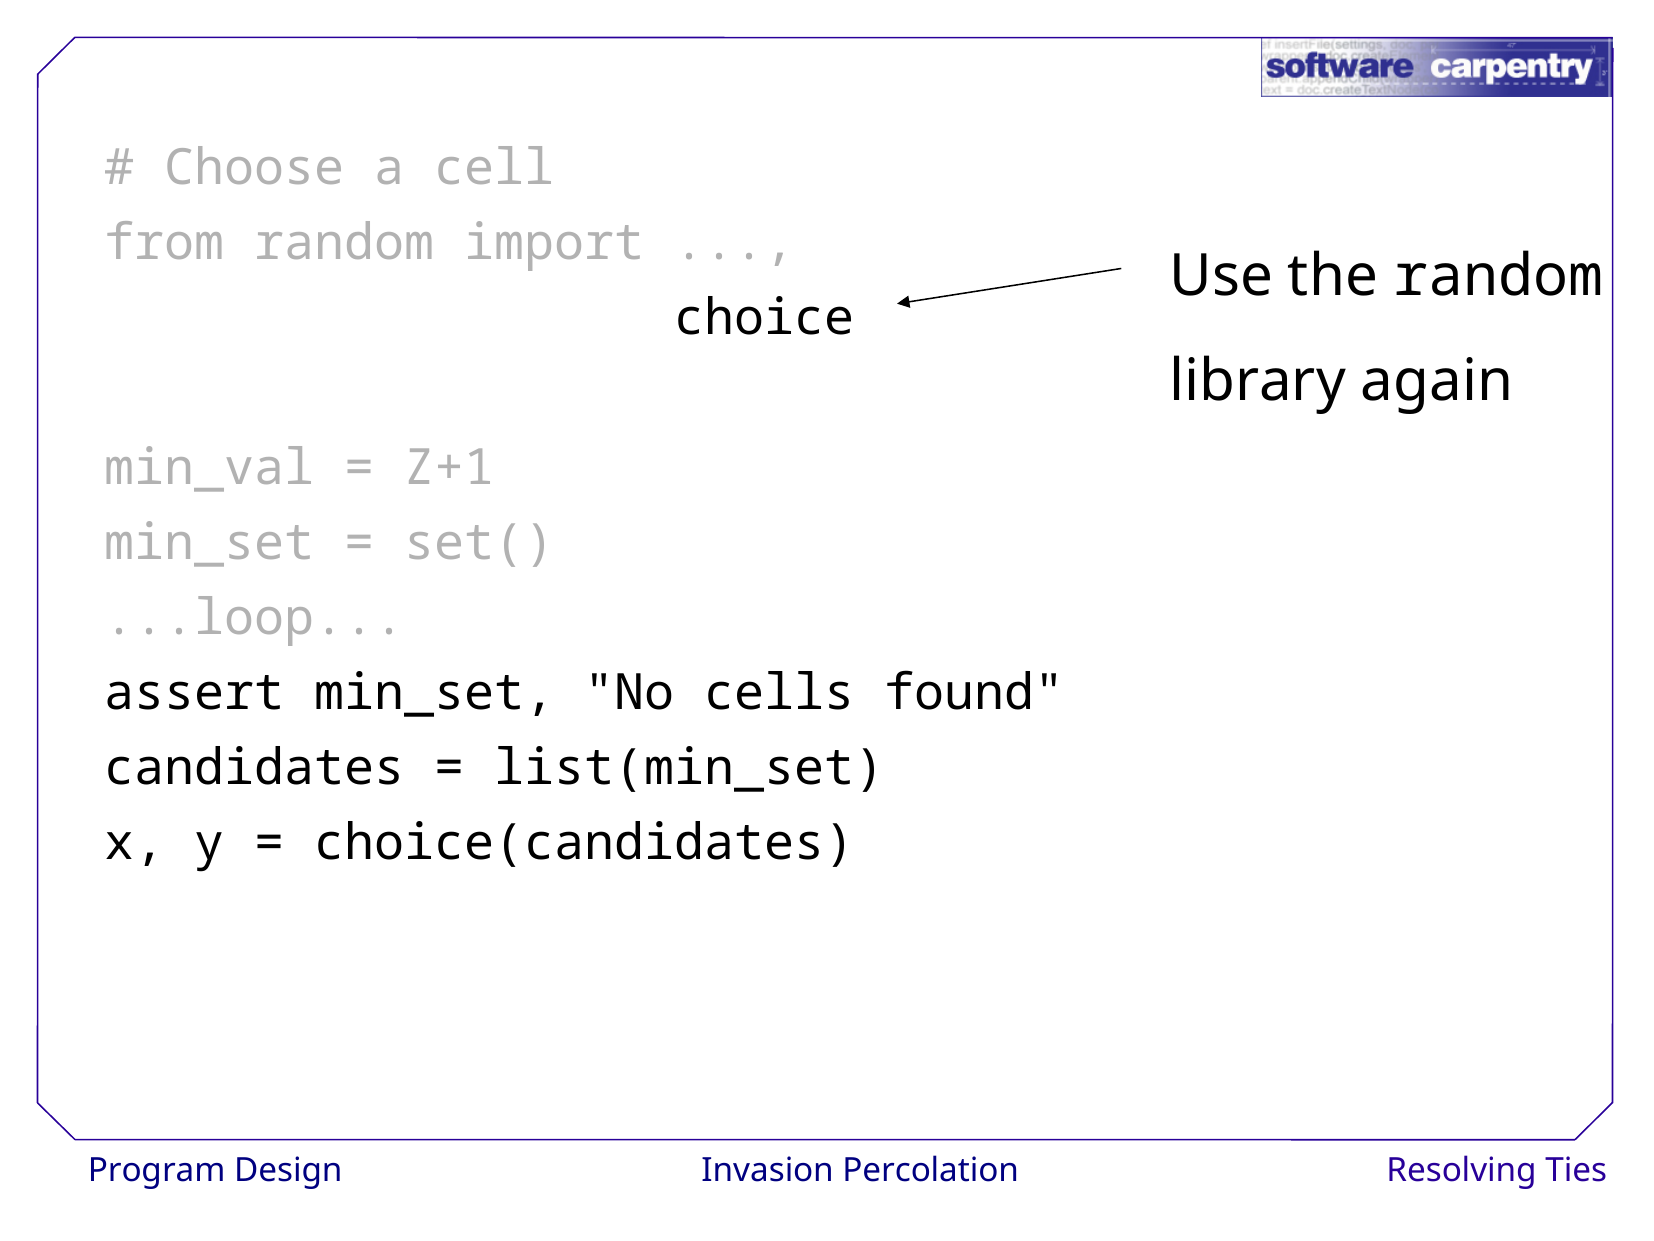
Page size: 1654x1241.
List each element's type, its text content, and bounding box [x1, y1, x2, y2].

text_box # Choose a cell from random import ..., choice min_val = Z+1 min_set = set() ...loop... assert min_set, "No cells found" candidates = list(min_set) x, y = choice(candidates) [89, 112, 1508, 1117]
text_box Use the random library again [1154, 194, 1619, 420]
picture [1261, 39, 1613, 97]
